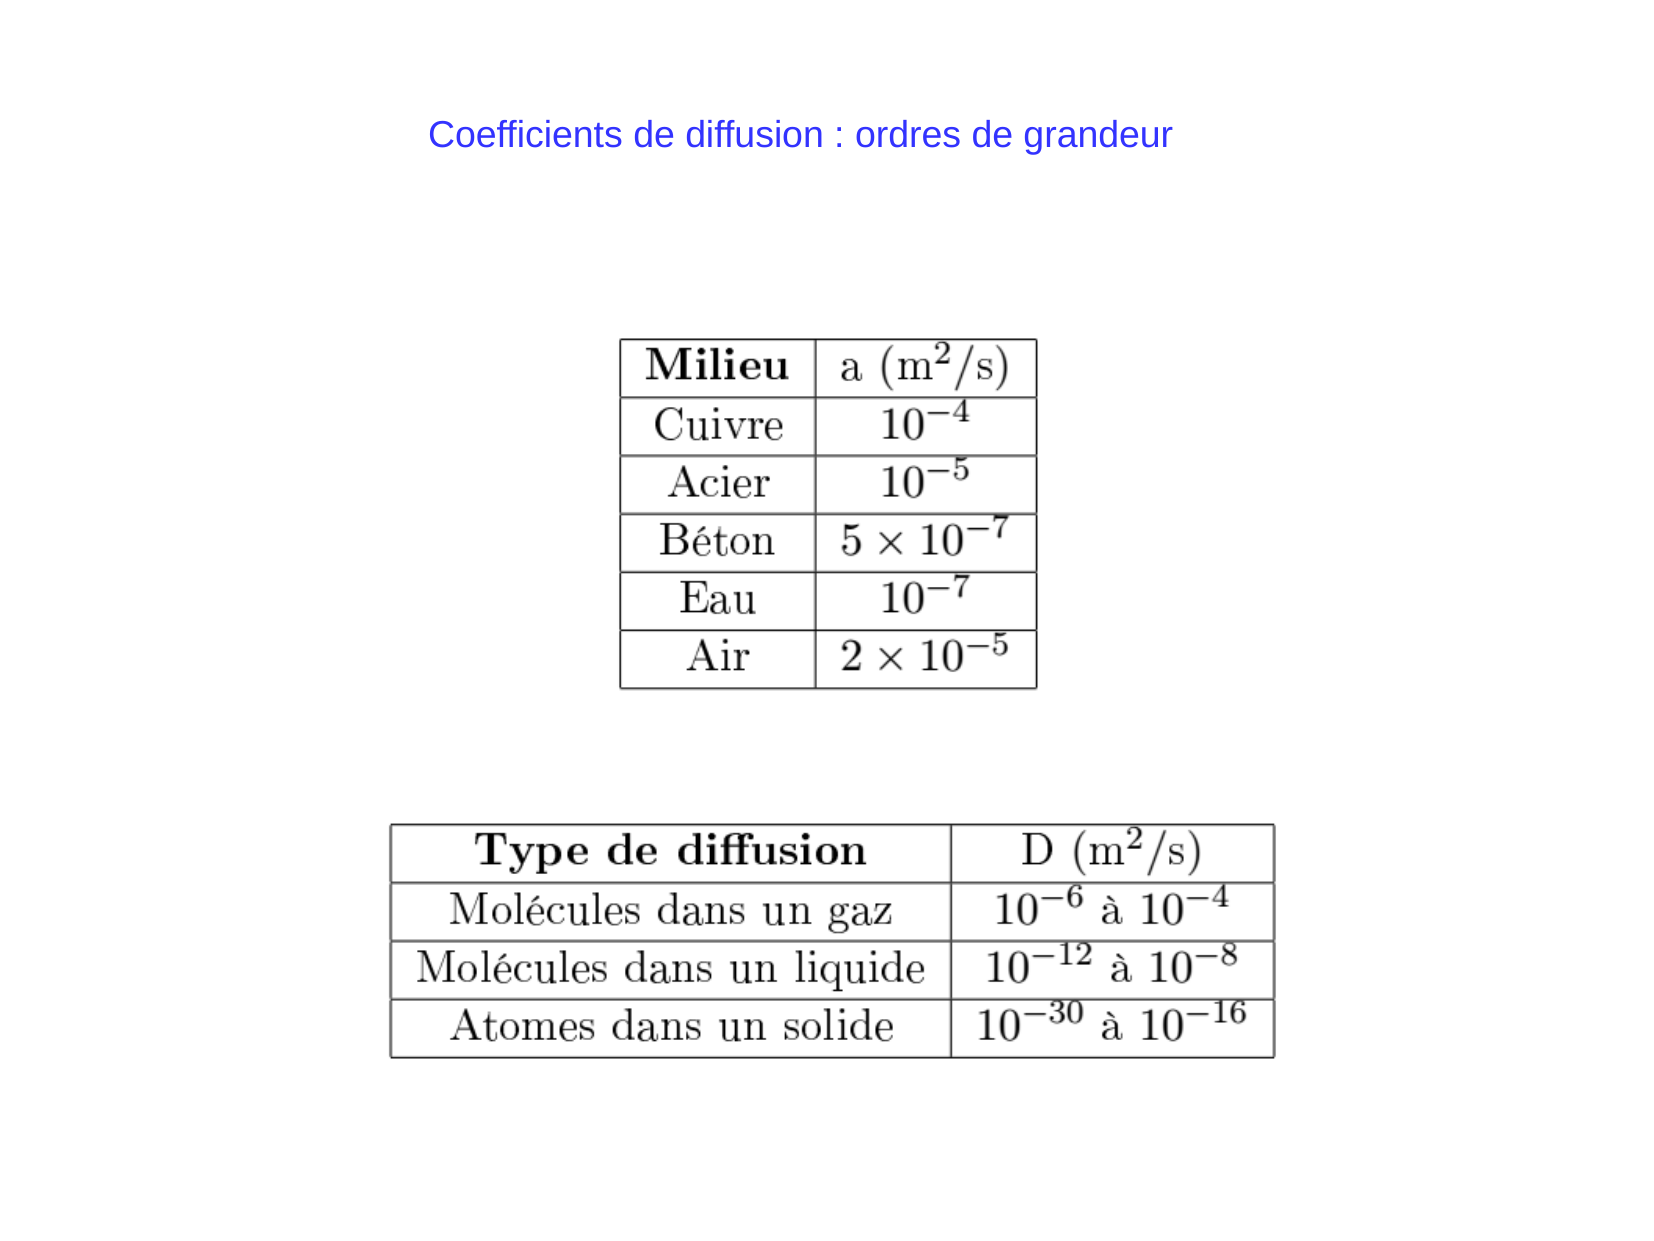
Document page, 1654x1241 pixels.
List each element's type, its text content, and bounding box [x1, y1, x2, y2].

picture [366, 791, 1337, 1123]
picture [543, 295, 1116, 744]
text_box Coefficients de diffusion : ordres de grandeur [413, 106, 1359, 164]
